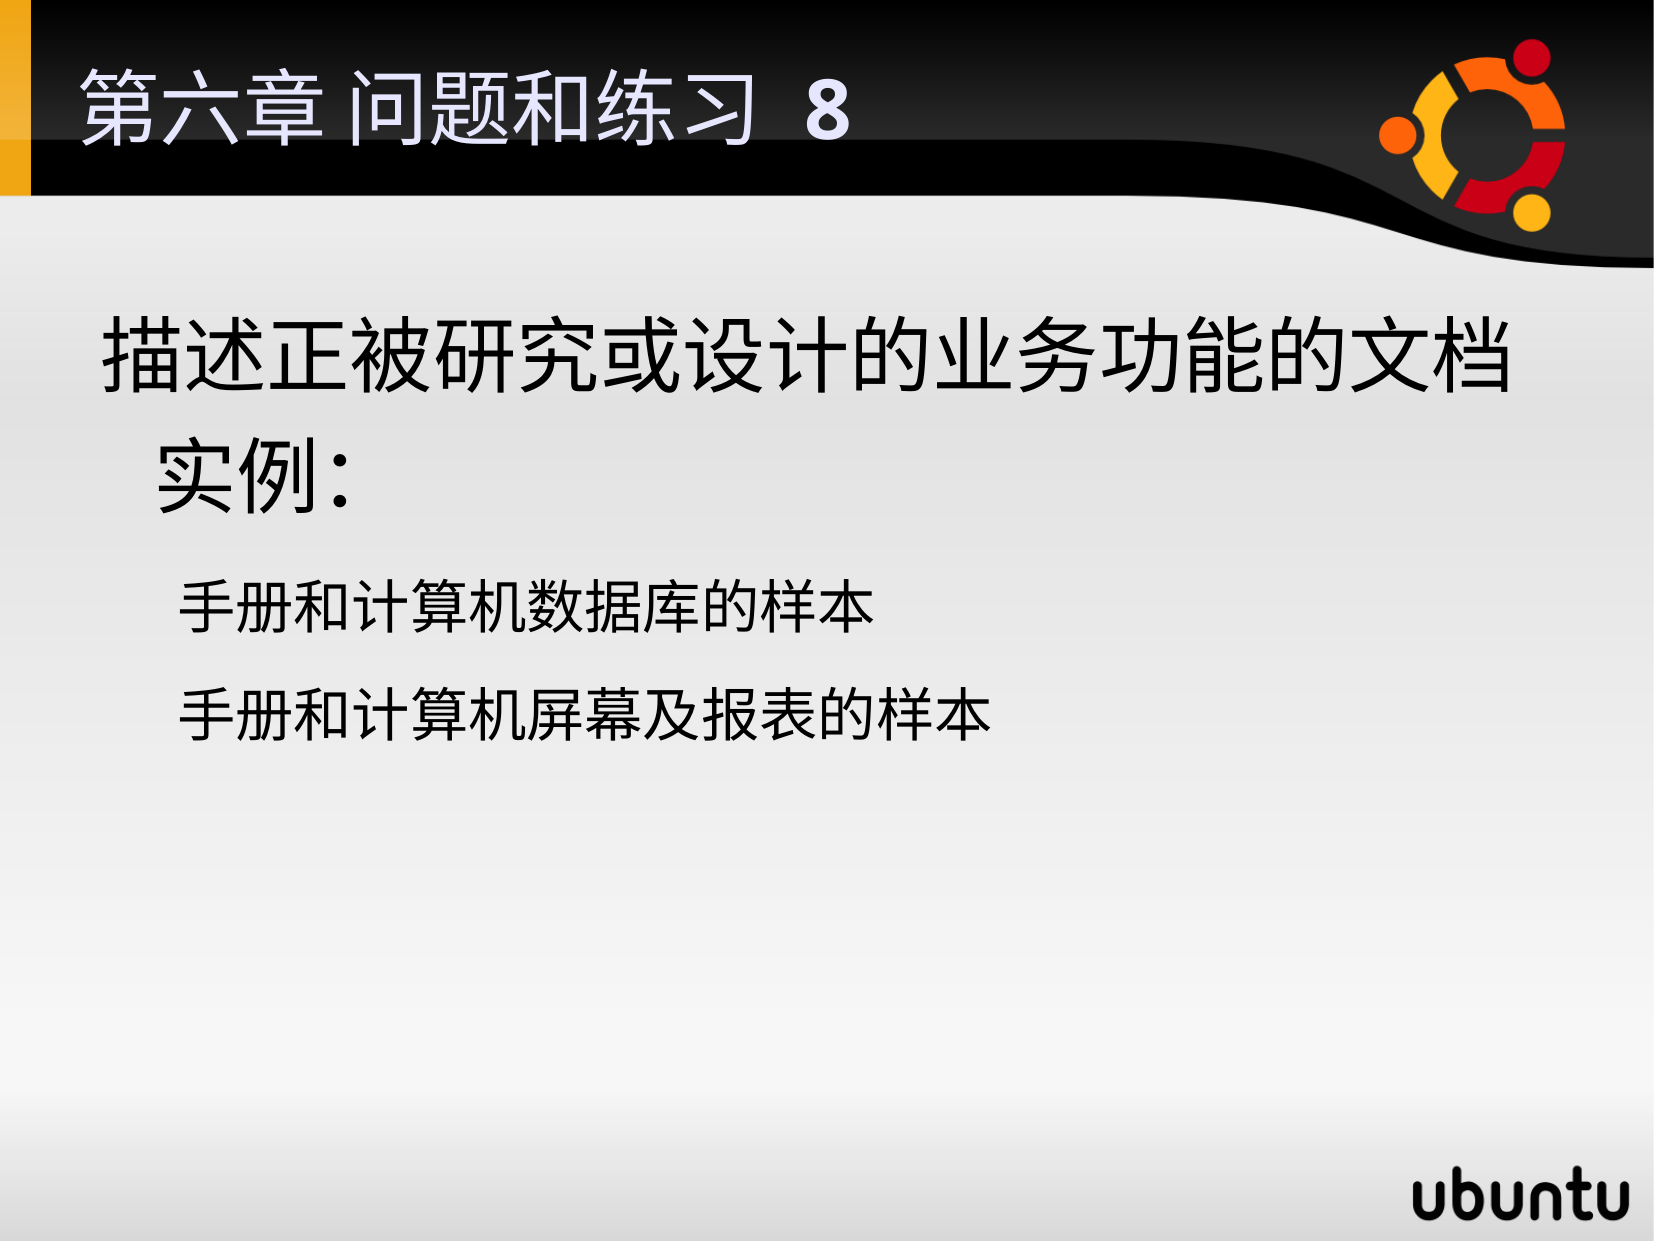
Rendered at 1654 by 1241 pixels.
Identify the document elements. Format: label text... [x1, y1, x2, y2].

list 描述正被研究或设计的业务功能的文档实例： 手册和计算机数据库的样本 手册和计算机屏幕及报表的样本 [82, 290, 1571, 1094]
title 第六章 问题和练习 8 [76, 7, 1565, 200]
picture [0, 0, 1654, 1241]
